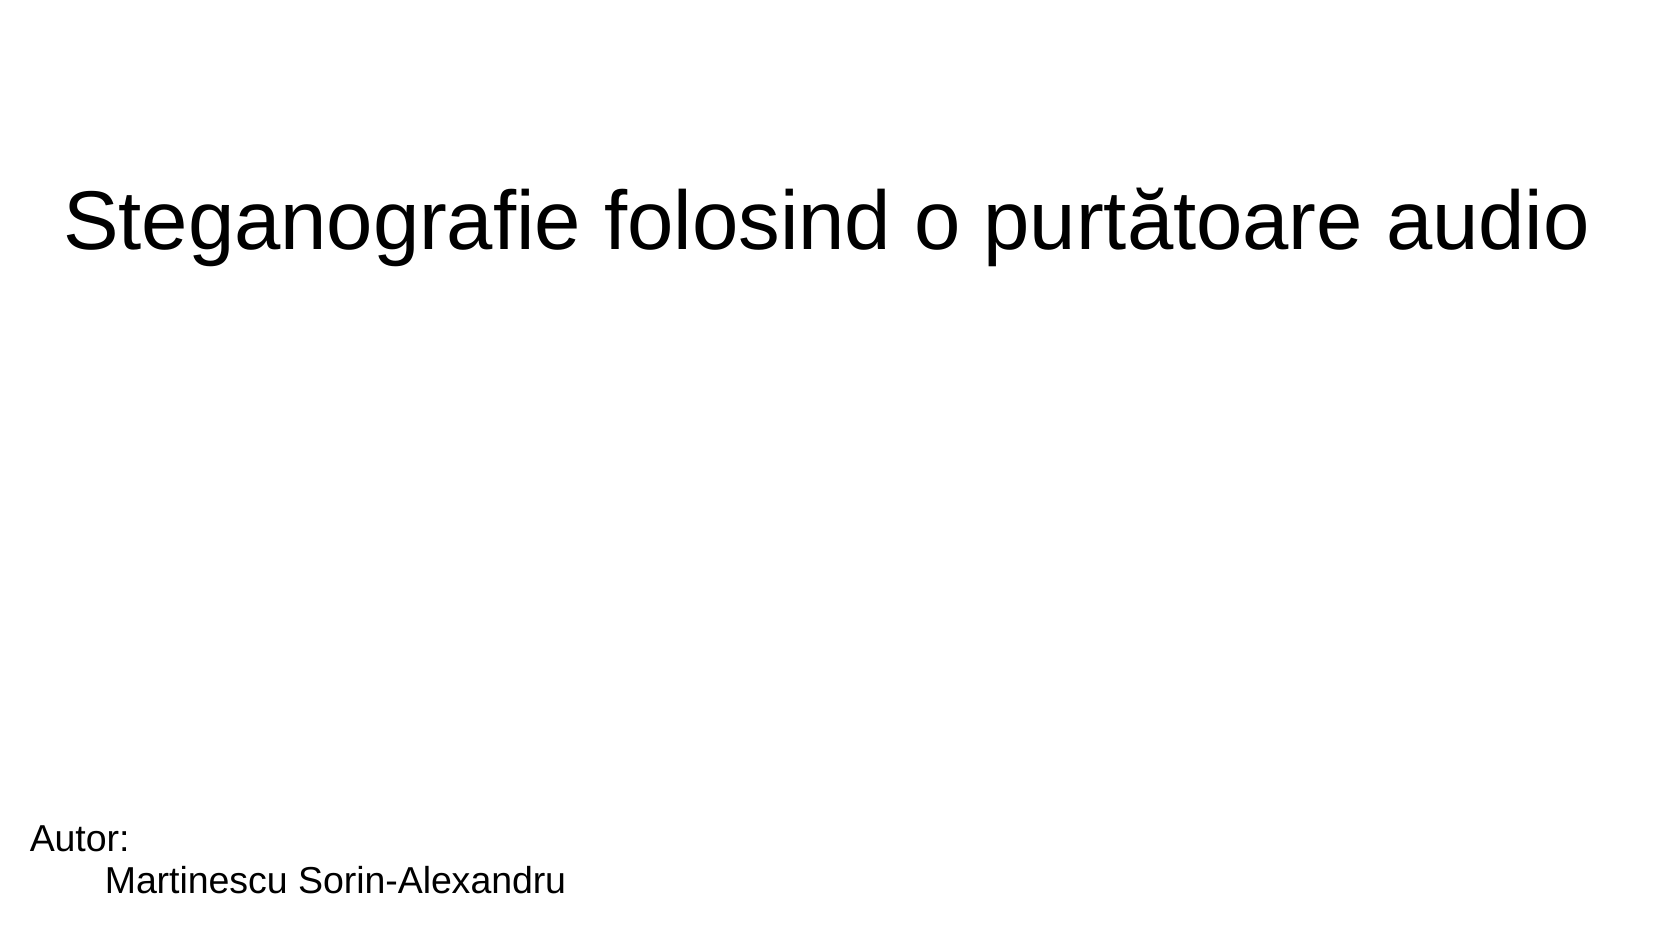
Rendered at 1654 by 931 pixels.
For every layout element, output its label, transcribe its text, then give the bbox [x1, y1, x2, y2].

text_box Autor: Martinescu Sorin-Alexandru [15, 810, 661, 931]
title Steganografie folosind o purtătoare audio [56, 105, 1621, 337]
